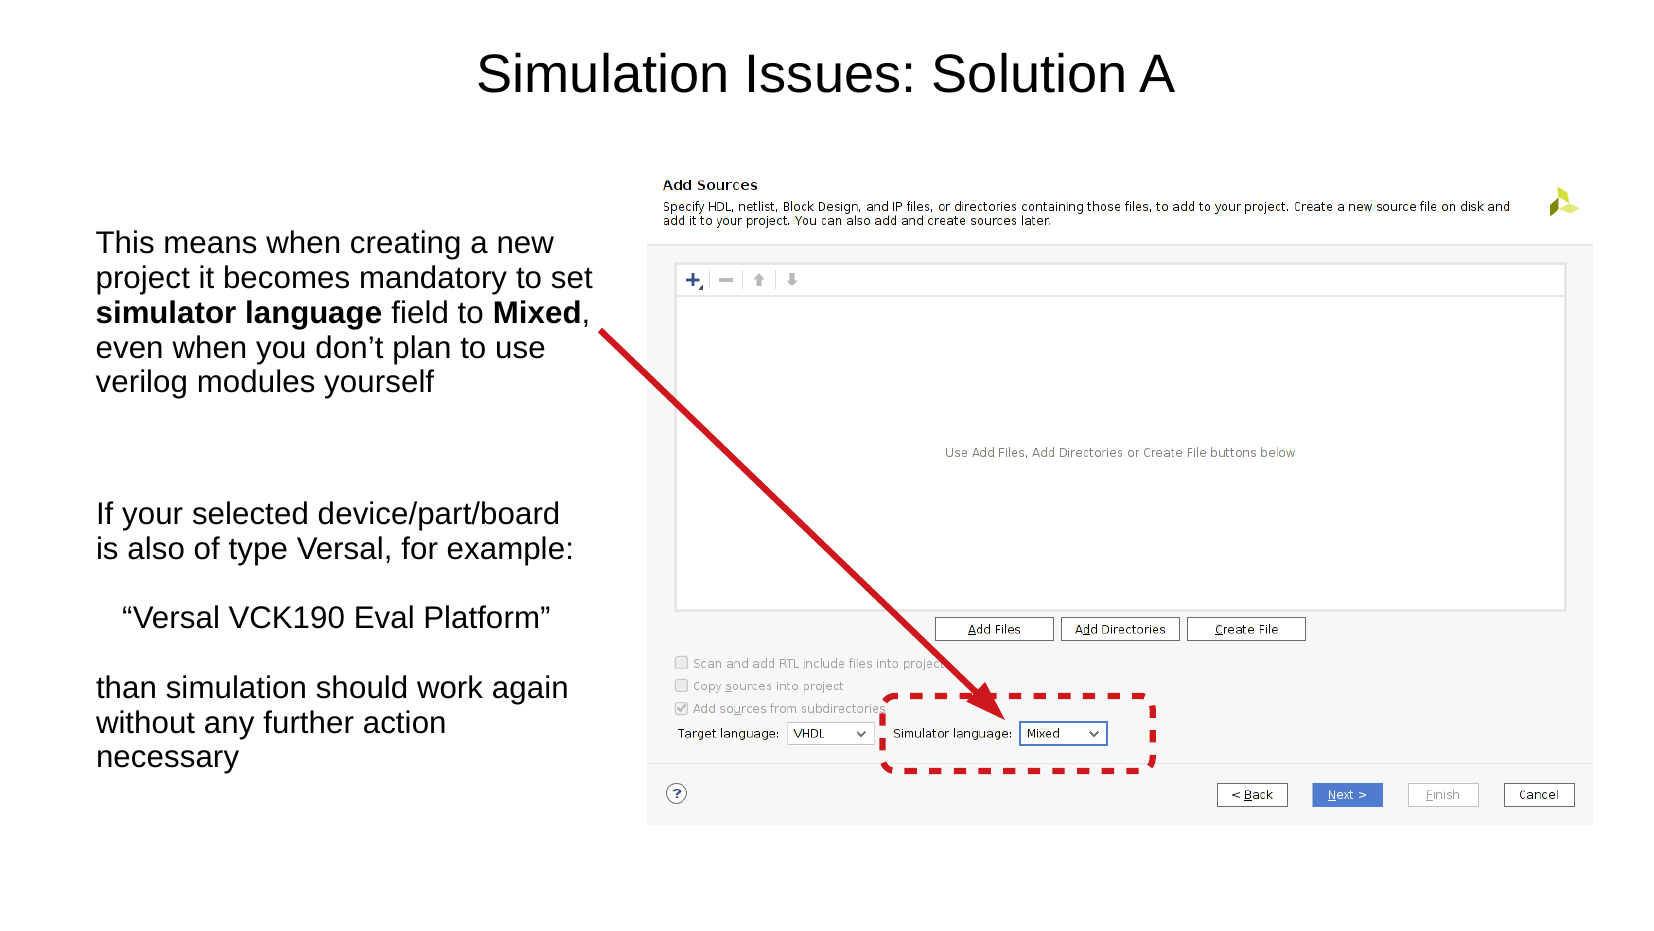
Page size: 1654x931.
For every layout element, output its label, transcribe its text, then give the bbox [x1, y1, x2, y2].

text_box This means when creating a new project it becomes mandatory to set simulator language field to Mixed, even when you don’t plan to use verilog modules yourself [80, 218, 621, 407]
title Simulation Issues: Solution A [82, 0, 1571, 152]
text_box If your selected device/part/board is also of type Versal, for example: “Versal VCK190 Eval Platform” than simulation should work again without any further action necessary [81, 489, 601, 817]
picture [647, 163, 1593, 826]
